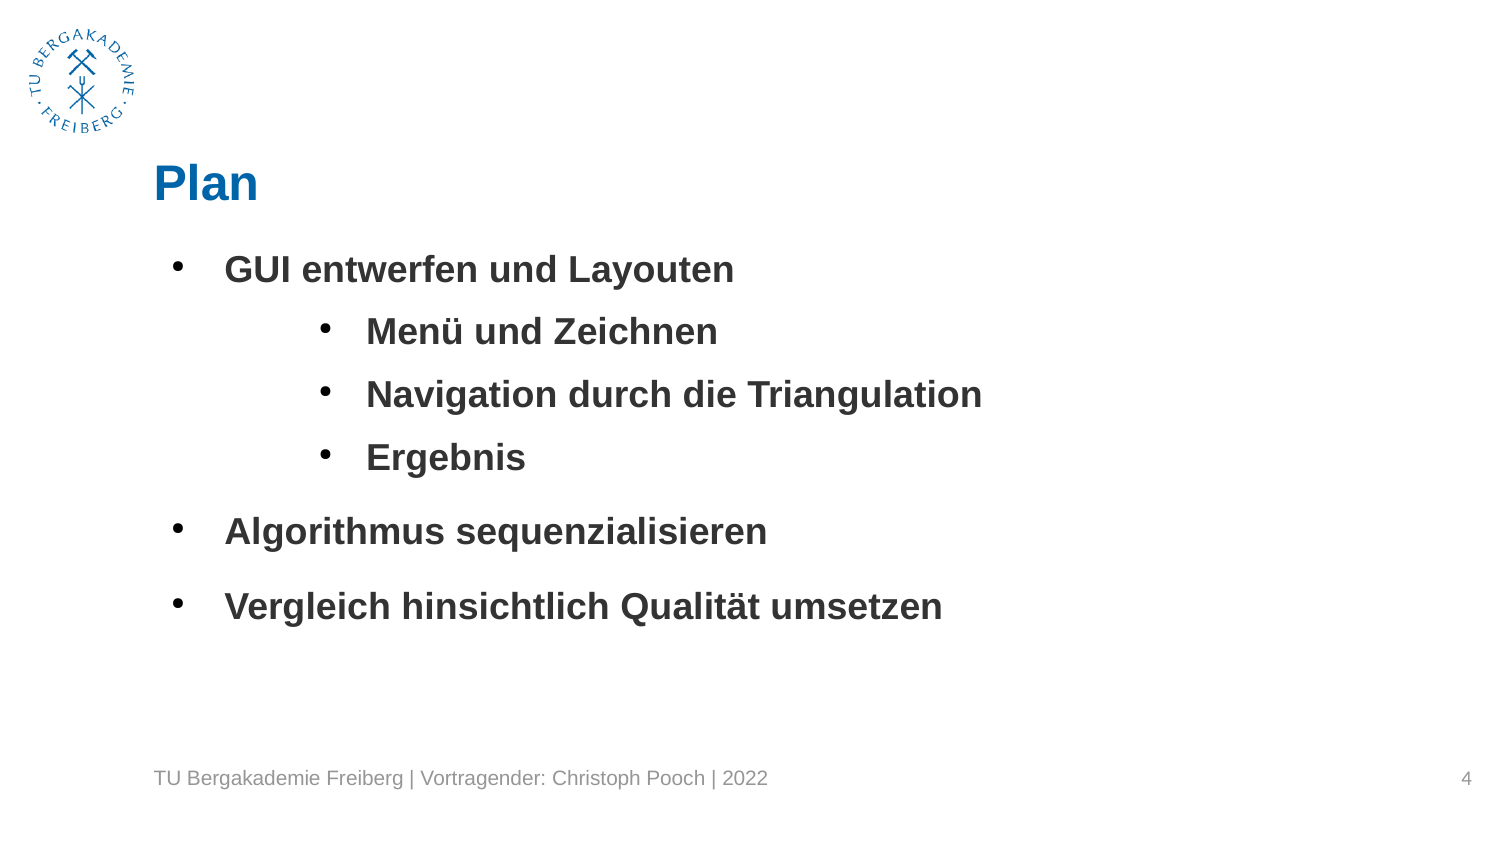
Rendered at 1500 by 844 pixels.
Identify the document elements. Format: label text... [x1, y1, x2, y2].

list Plan [153, 150, 1353, 221]
list GUI entwerfen und Layouten Menü und Zeichnen Navigation durch die Triangulation Ergebnis Algorithmus sequenzialisieren Vergleich hinsichtlich Qualität umsetzen [153, 244, 1353, 739]
footer TU Bergakademie Freiberg | Vortragender: Christoph Pooch | 2022 [153, 764, 1353, 824]
slide_number 3 [1352, 764, 1473, 825]
picture [29, 29, 134, 133]
